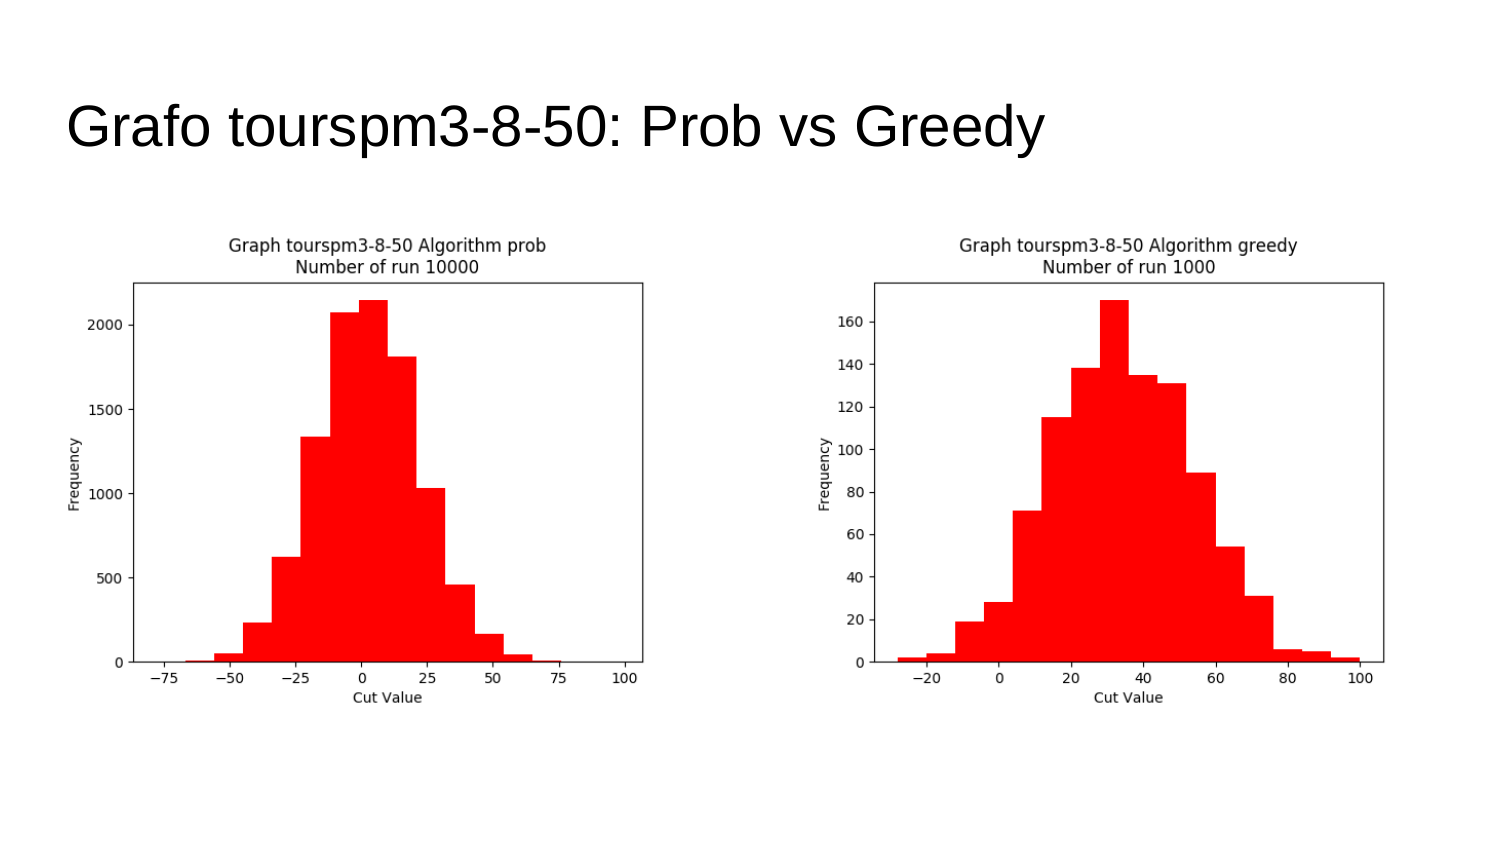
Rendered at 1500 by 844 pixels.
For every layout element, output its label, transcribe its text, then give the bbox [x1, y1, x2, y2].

title Grafo tourspm3-8-50: Prob vs Greedy [51, 72, 1449, 167]
picture [51, 223, 708, 716]
picture [792, 223, 1449, 716]
